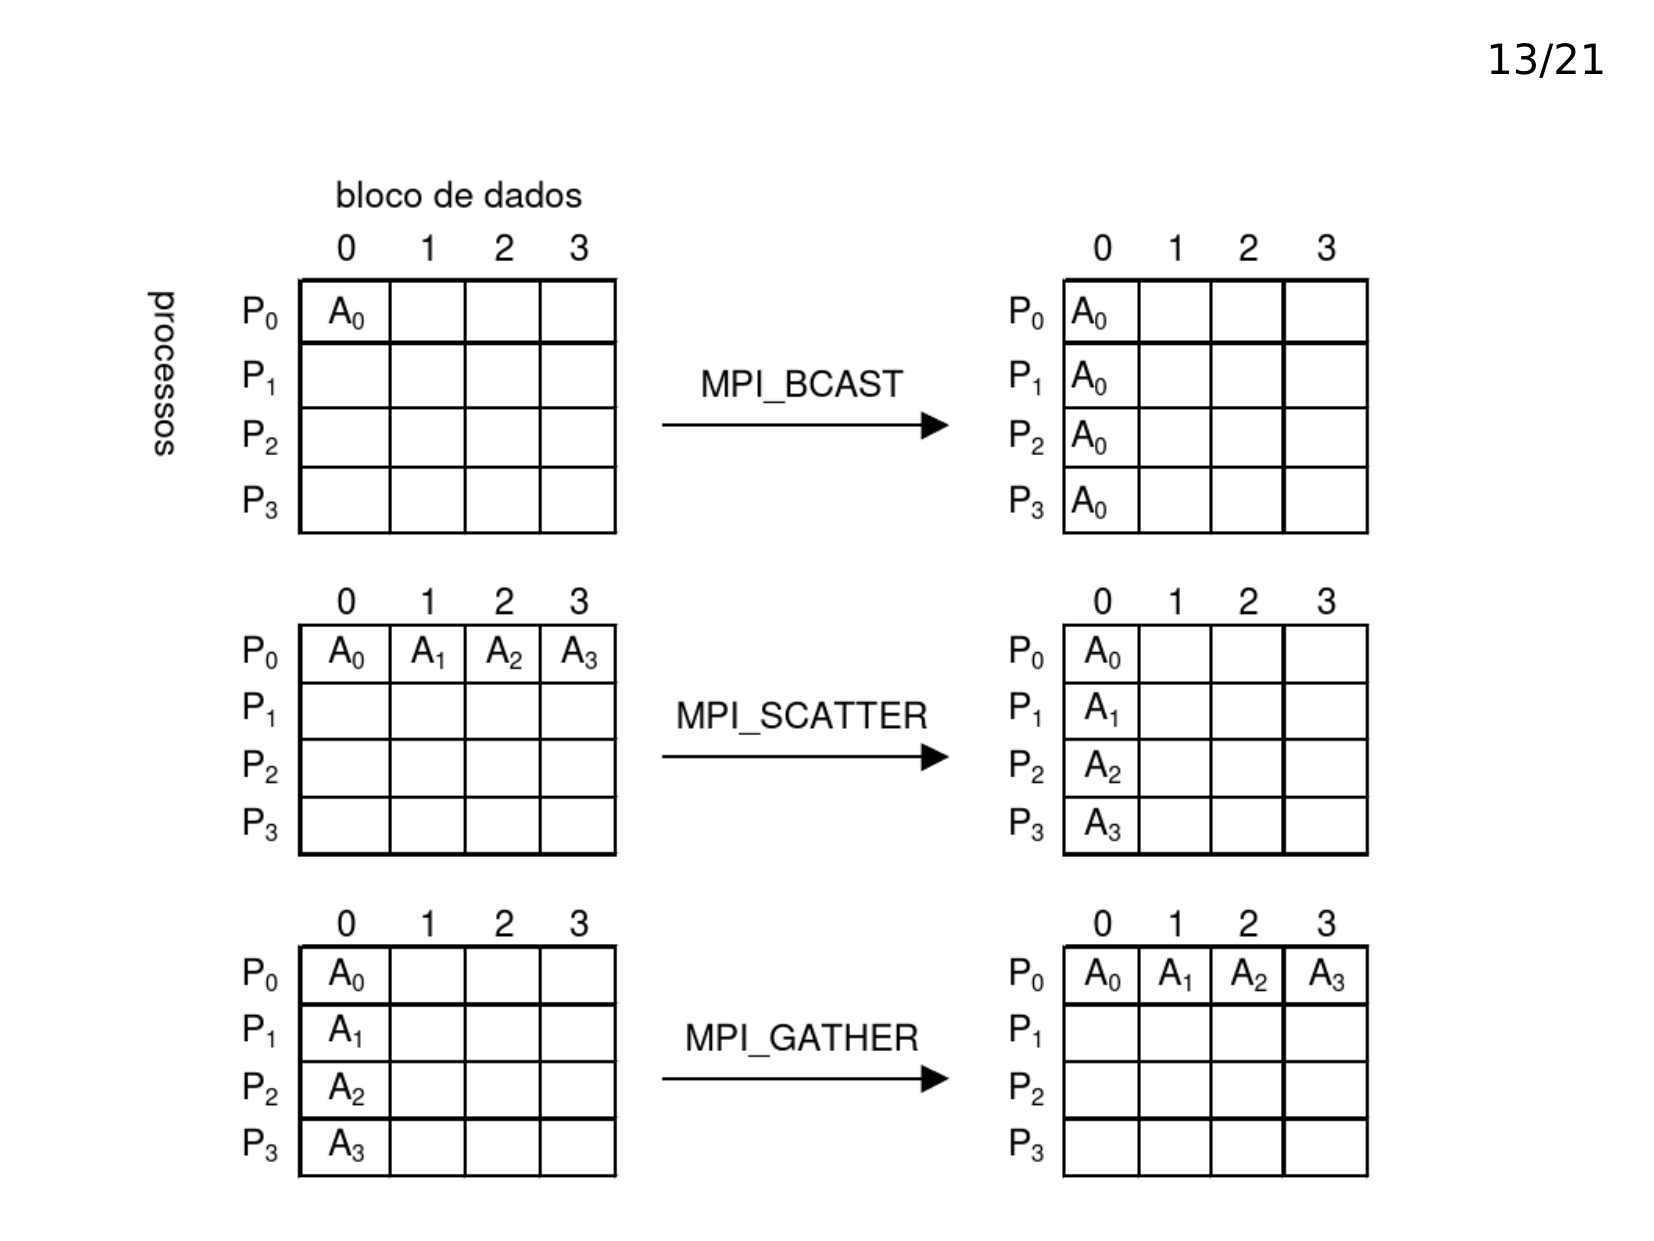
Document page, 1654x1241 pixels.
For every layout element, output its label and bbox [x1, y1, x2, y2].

picture [134, 175, 1377, 1187]
